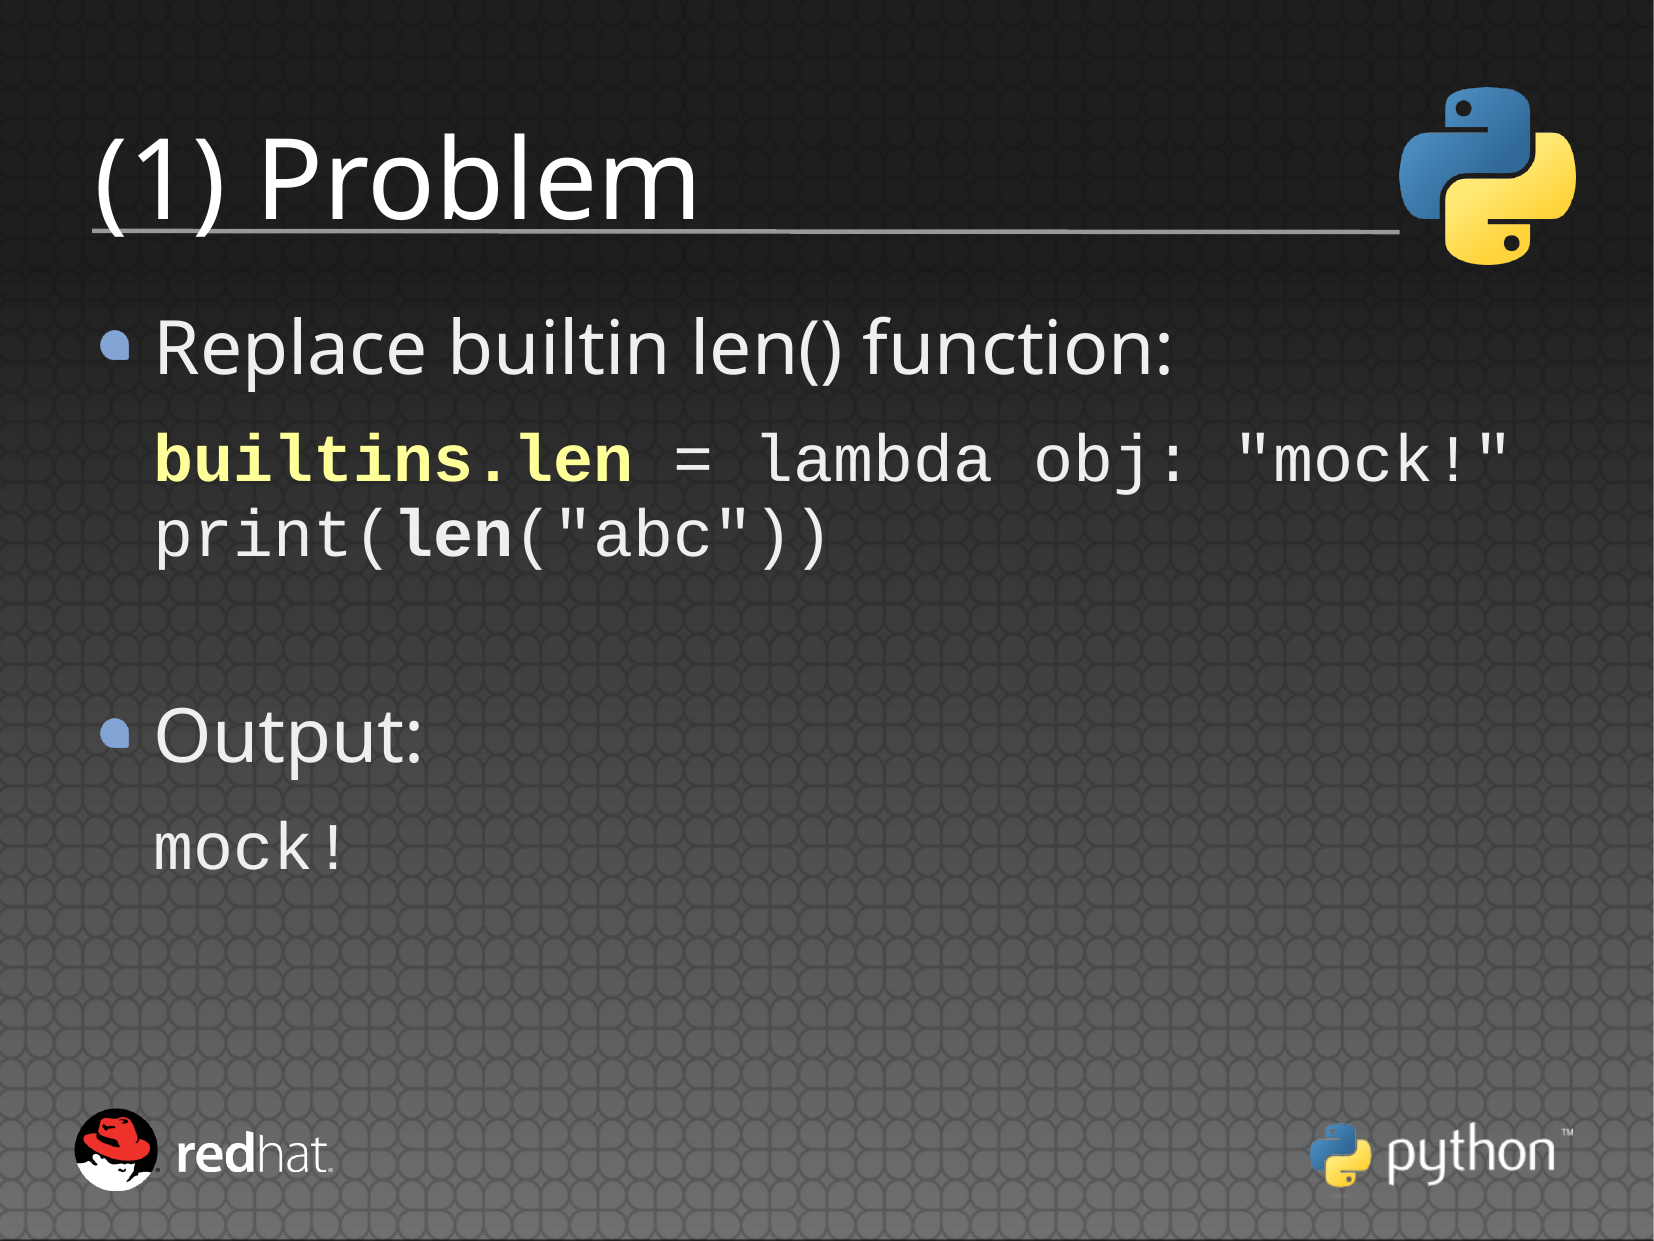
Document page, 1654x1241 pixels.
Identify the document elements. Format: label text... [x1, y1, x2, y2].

picture [0, 0, 1654, 1241]
title (1) Problem [94, 100, 1426, 251]
list Replace builtin len() function: builtins.len = lambda obj: "mock!" print(len("abc")) Output: mock! [82, 293, 1571, 1034]
